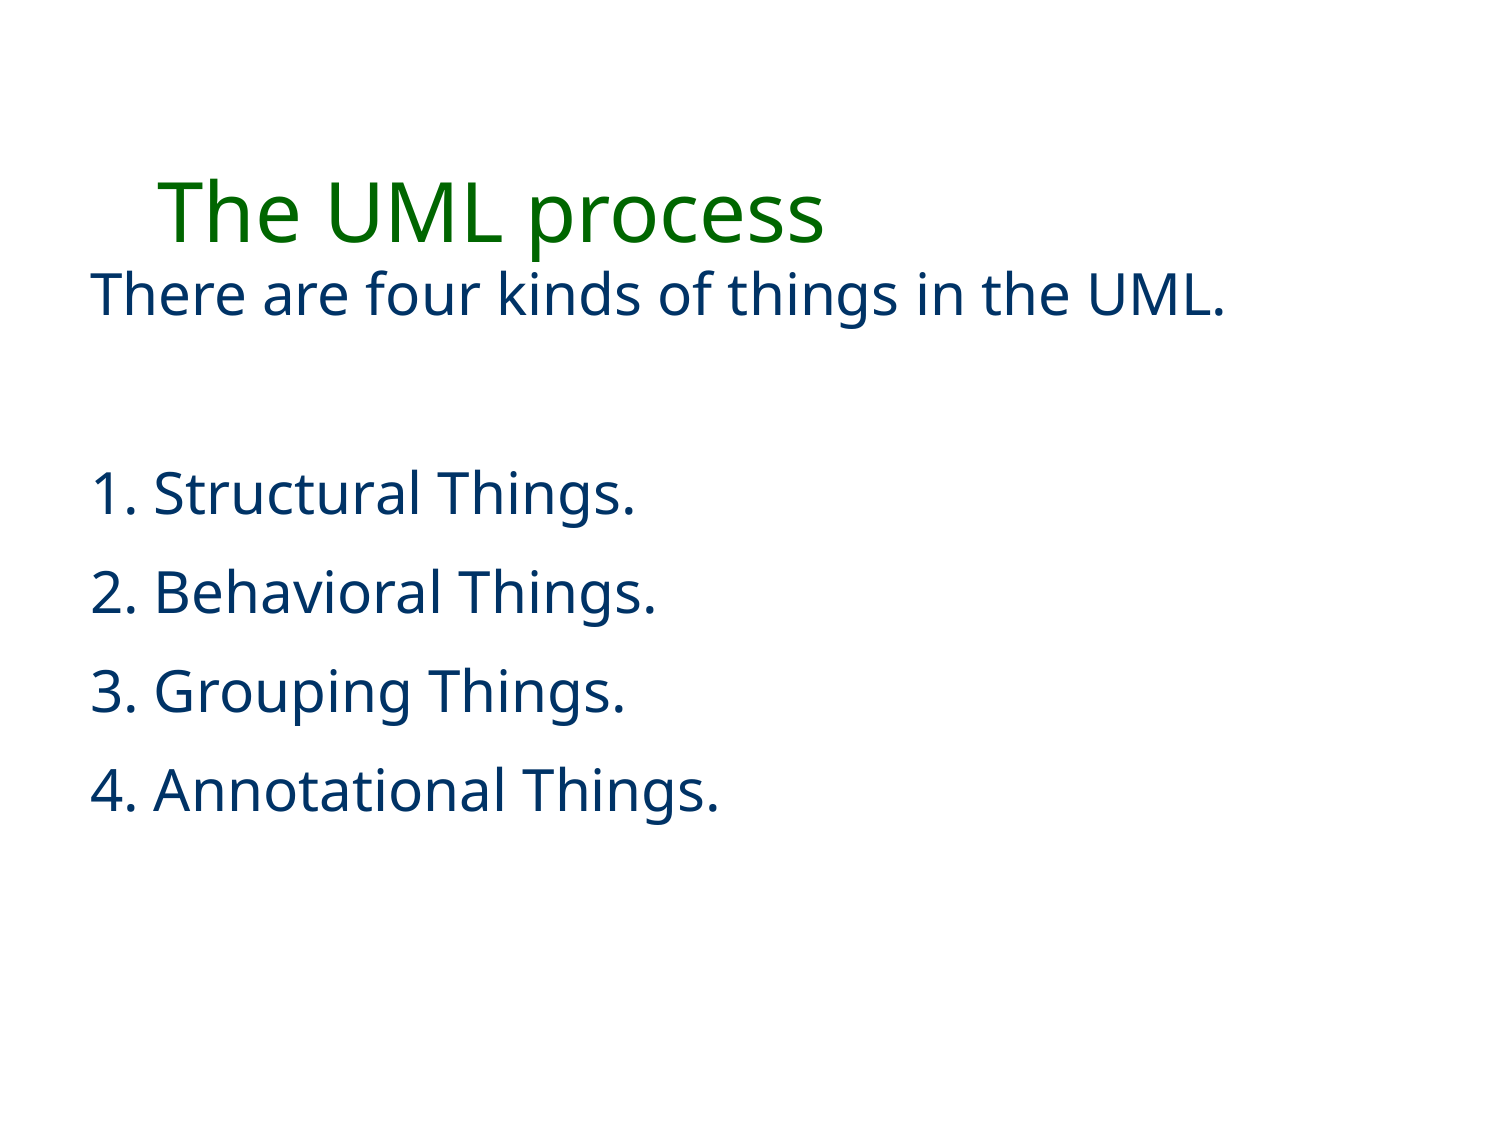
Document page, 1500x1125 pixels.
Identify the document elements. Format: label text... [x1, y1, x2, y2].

list There are four kinds of things in the UML. 1. Structural Things. 2. Behavioral Things. 3. Grouping Things. 4. Annotational Things. [75, 249, 1406, 938]
title The UML process [142, 141, 1482, 267]
